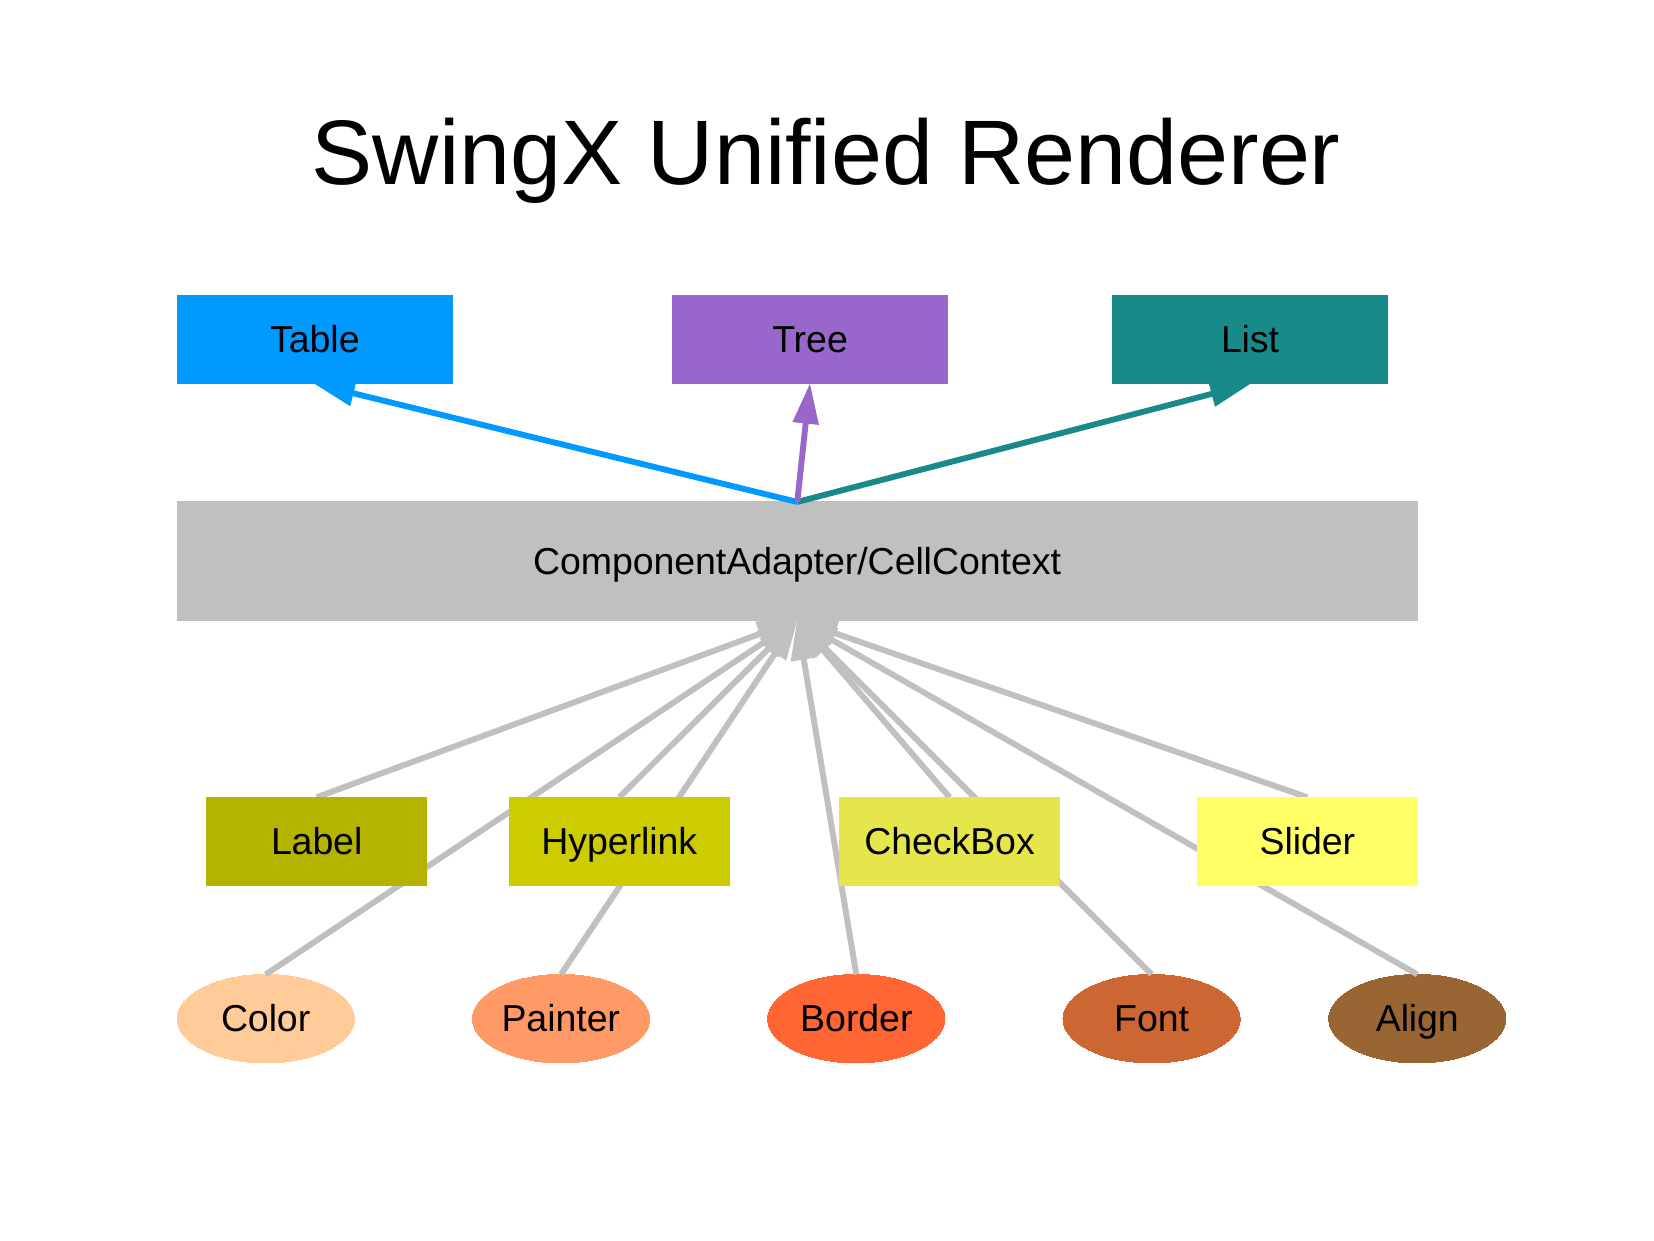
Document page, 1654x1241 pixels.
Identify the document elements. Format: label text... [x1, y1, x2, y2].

text_box Painter [472, 974, 650, 1063]
text_box CheckBox [839, 797, 1060, 886]
text_box Slider [1197, 797, 1418, 886]
text_box Label [206, 797, 427, 886]
text_box Tree [672, 295, 948, 384]
text_box Border [767, 974, 945, 1063]
text_box Table [177, 295, 453, 384]
title SwingX Unified Renderer [82, 56, 1571, 250]
text_box ComponentAdapter/CellContext [177, 501, 1418, 621]
text_box Color [177, 974, 355, 1063]
text_box Hyperlink [509, 797, 730, 886]
text_box Font [1062, 974, 1241, 1063]
text_box List [1112, 295, 1388, 384]
text_box Align [1328, 974, 1506, 1063]
